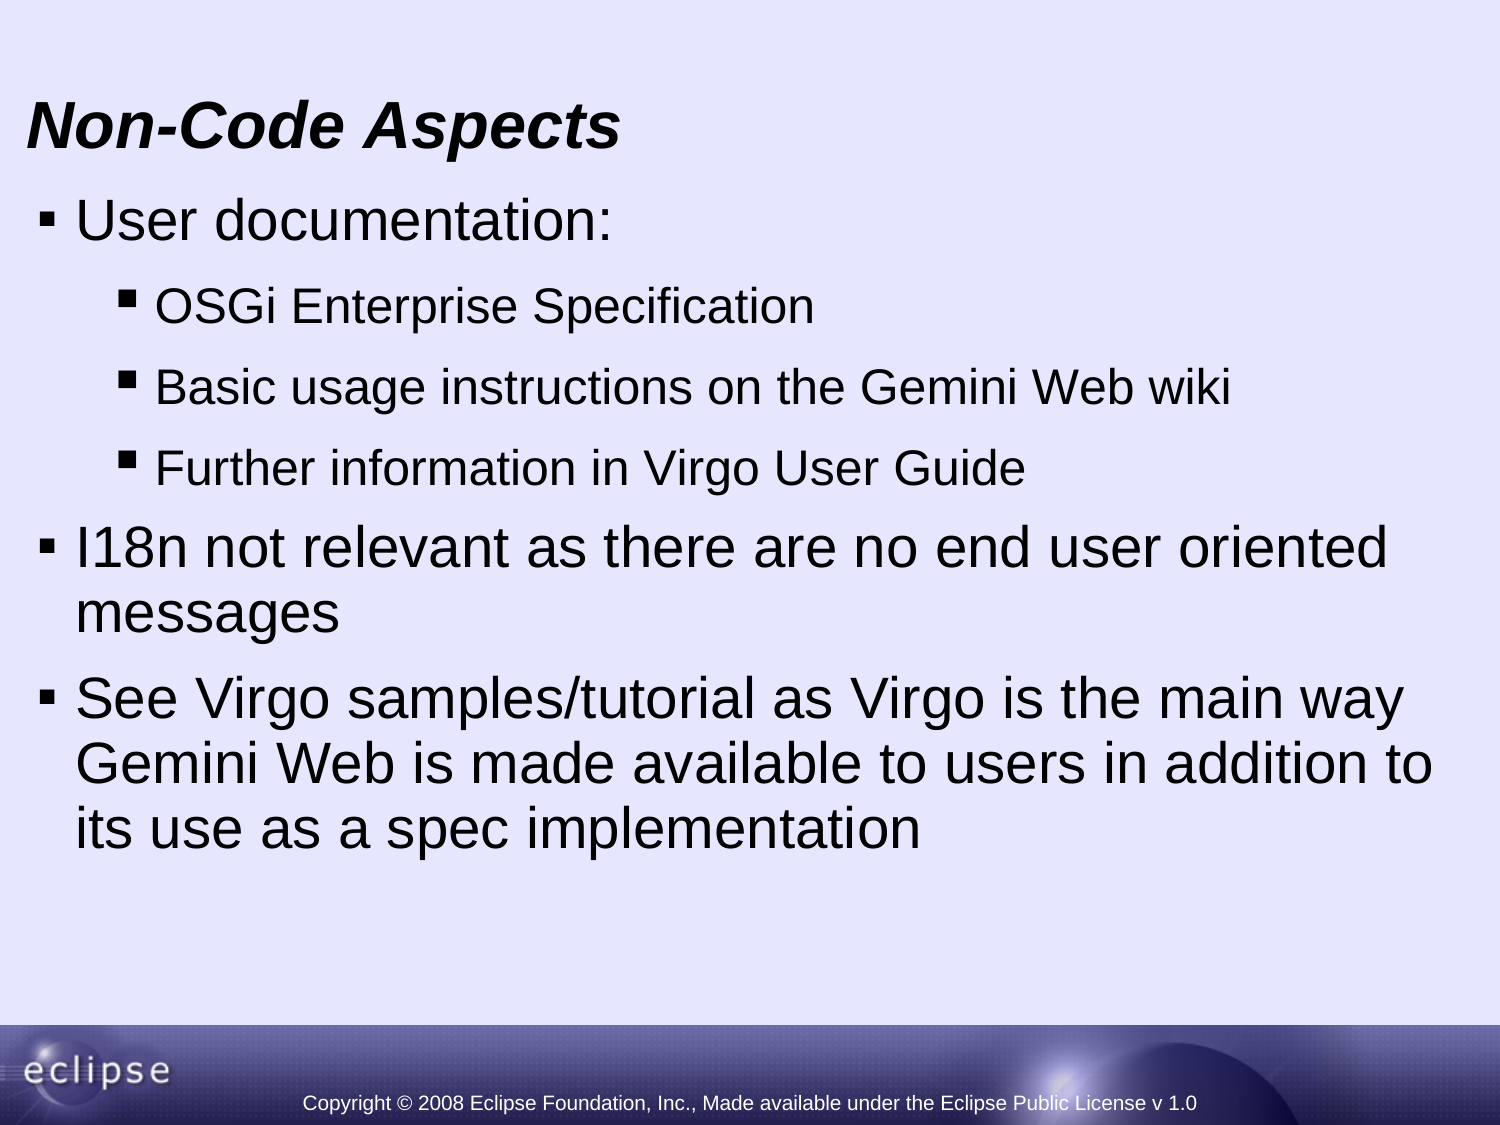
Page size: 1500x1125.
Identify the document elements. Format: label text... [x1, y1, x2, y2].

picture [0, 1025, 1500, 1125]
list User documentation: OSGi Enterprise Specification Basic usage instructions on the Gemini Web wiki Further information in Virgo User Guide I18n not relevant as there are no end user oriented messages See Virgo samples/tutorial as Virgo is the main way Gemini Web is made available to users in addition to its use as a spec implementation [37, 187, 1463, 1021]
title Non-Code Aspects [26, 84, 1474, 172]
